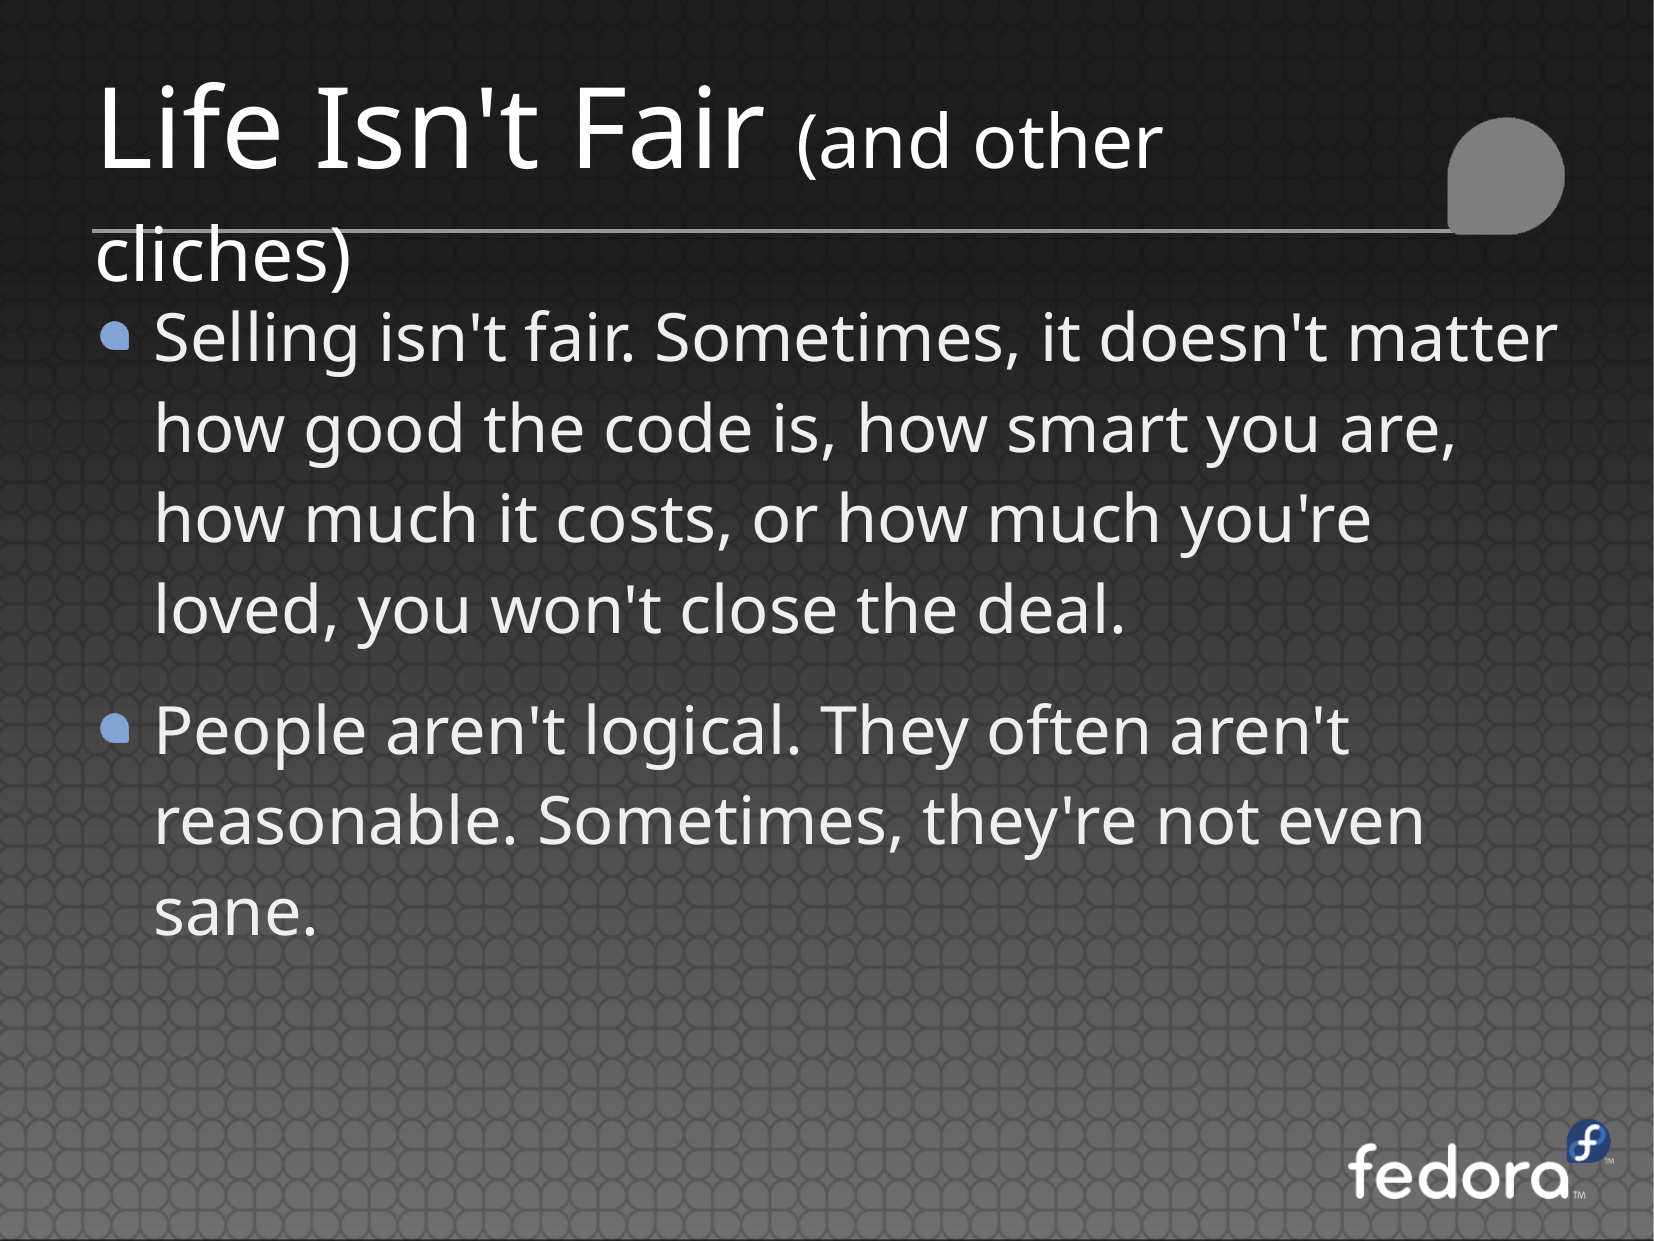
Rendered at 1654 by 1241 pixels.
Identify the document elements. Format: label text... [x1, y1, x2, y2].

picture [0, 0, 1654, 1241]
list Selling isn't fair. Sometimes, it doesn't matter how good the code is, how smart you are, how much it costs, or how much you're loved, you won't close the deal. People aren't logical. They often aren't reasonable. Sometimes, they're not even sane. [82, 290, 1571, 1094]
title Life Isn't Fair (and other cliches) [94, 100, 1426, 251]
